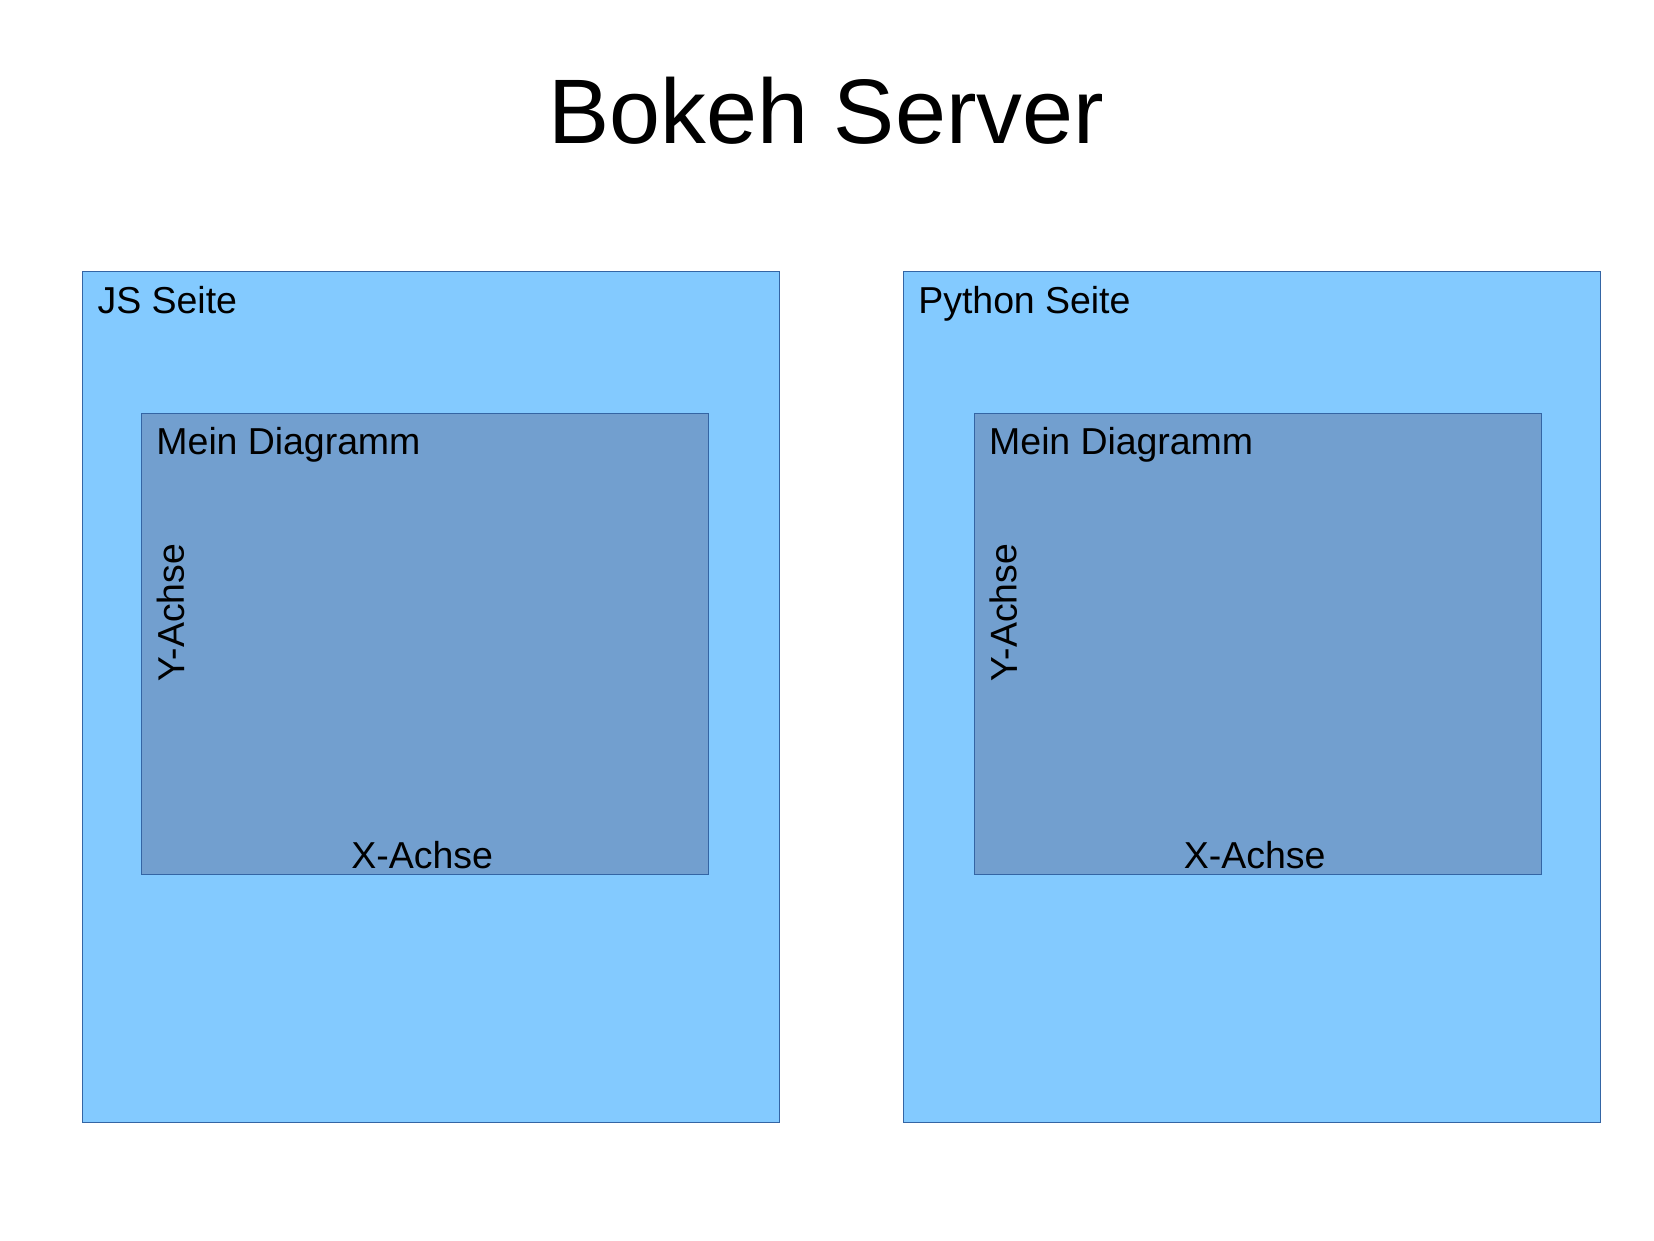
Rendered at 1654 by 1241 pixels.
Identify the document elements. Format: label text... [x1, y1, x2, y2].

text_box X-Achse [336, 826, 508, 884]
text_box JS Seite [82, 271, 780, 1123]
title Bokeh Server [82, 8, 1571, 216]
text_box Y-Achse [974, 528, 1033, 697]
text_box Python Seite [903, 271, 1601, 1123]
text_box X-Achse [1169, 826, 1341, 884]
text_box Mein Diagramm [974, 413, 1542, 875]
text_box Mein Diagramm [141, 413, 709, 875]
text_box Y-Achse [141, 528, 200, 697]
